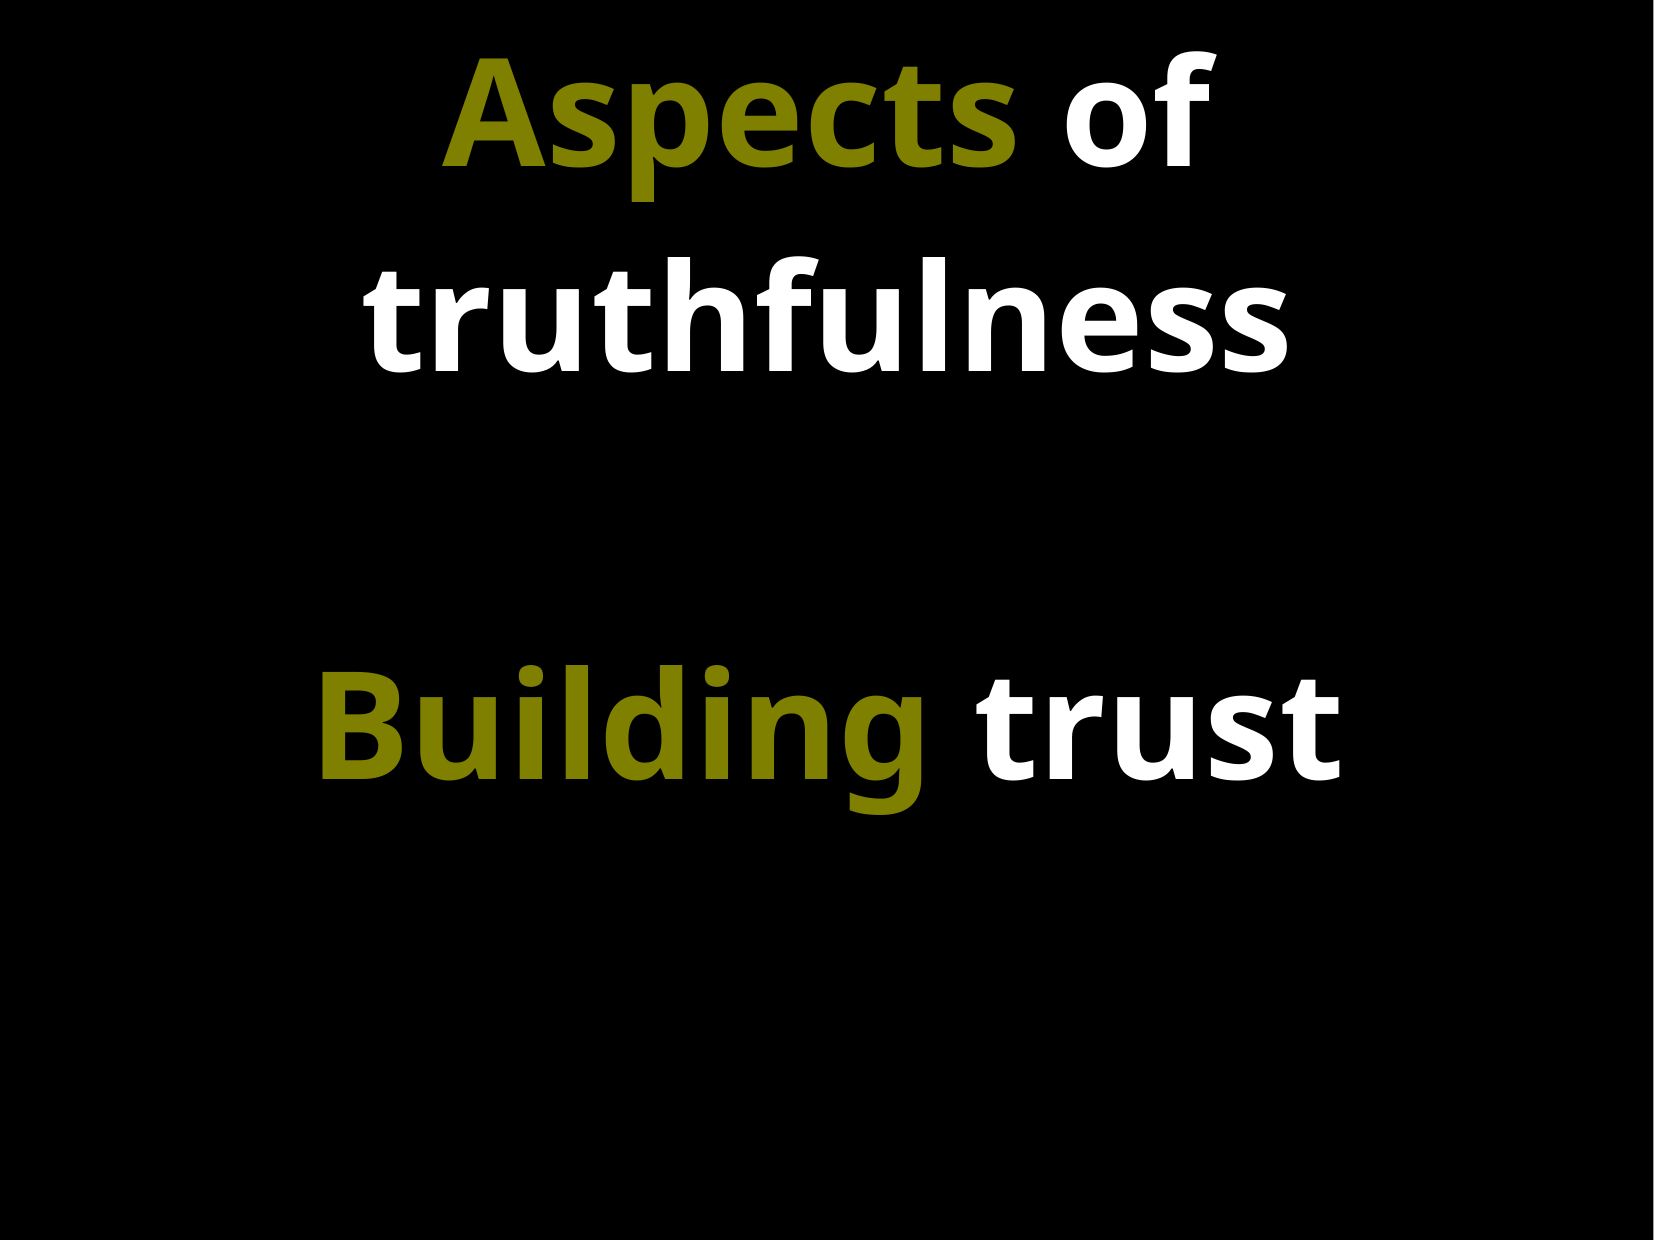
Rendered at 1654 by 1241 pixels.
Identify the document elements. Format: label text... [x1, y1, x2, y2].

title Aspects of truthfulness Building trust [58, 57, 1595, 1182]
